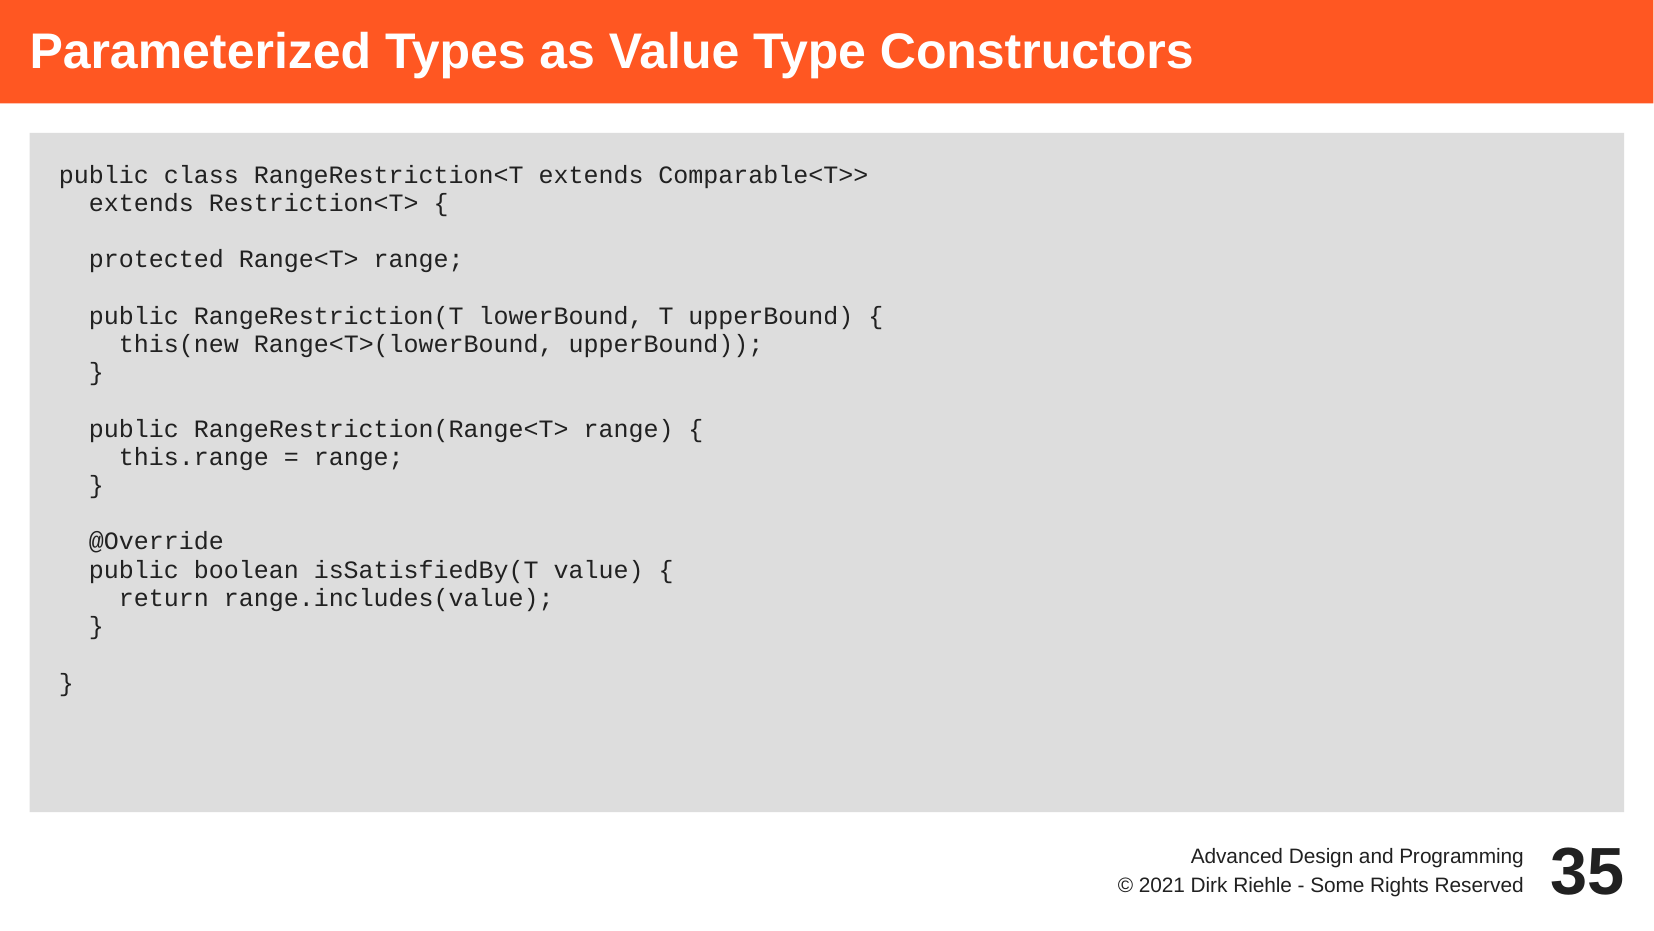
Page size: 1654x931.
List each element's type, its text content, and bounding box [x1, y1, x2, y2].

title Parameterized Types as Value Type Constructors [0, 0, 1654, 104]
list public class RangeRestriction<T extends Comparable<T>> extends Restriction<T> { protected Range<T> range; public RangeRestriction(T lowerBound, T upperBound) { this(new Range<T>(lowerBound, upperBound)); } public RangeRestriction(Range<T> range) { this.range = range; } @Override public boolean isSatisfiedBy(T value) { return range.includes(value); } } [29, 132, 1625, 813]
